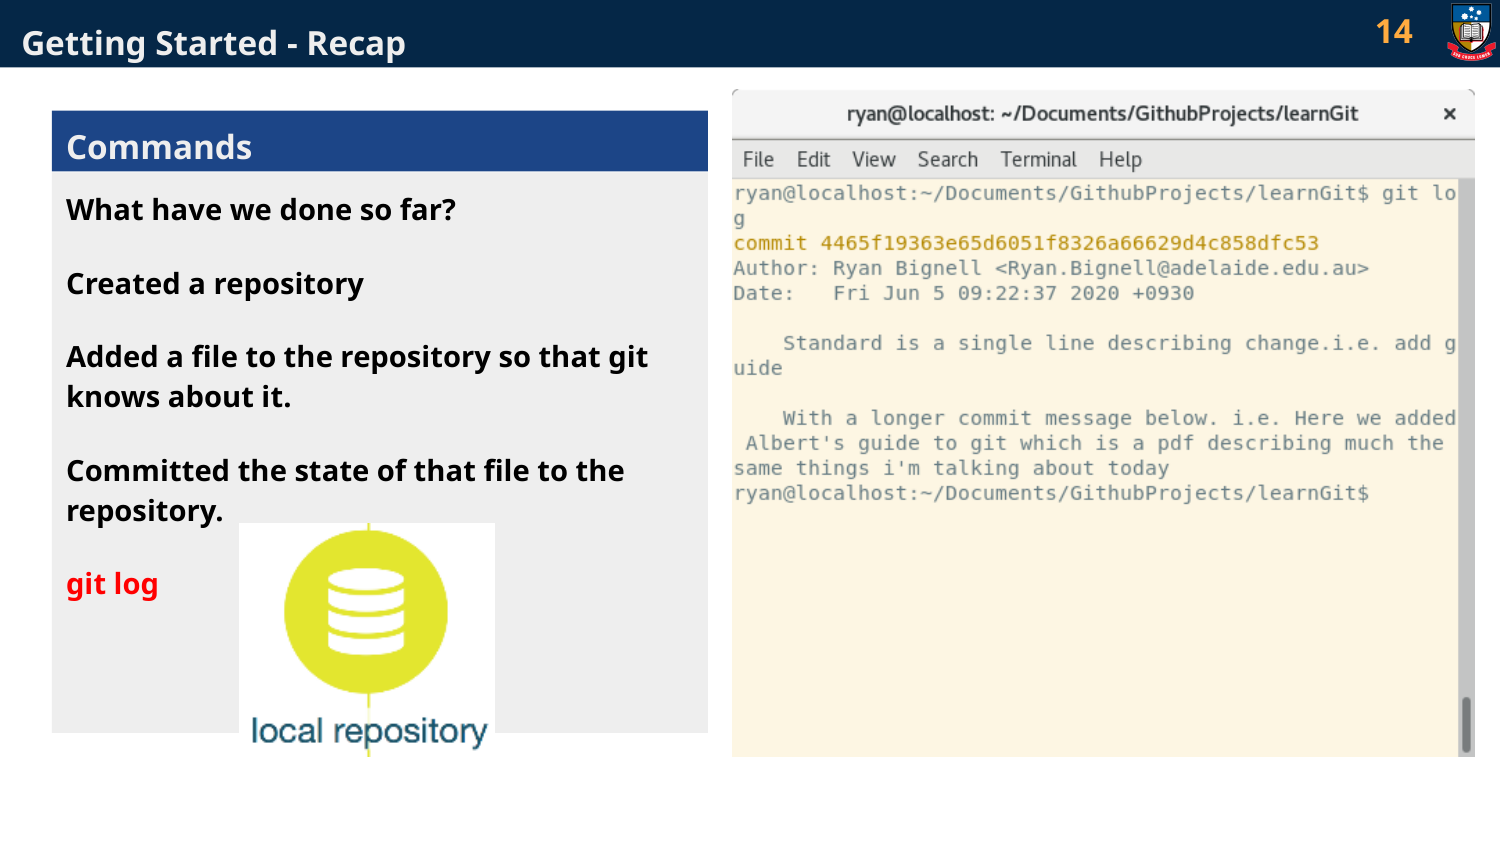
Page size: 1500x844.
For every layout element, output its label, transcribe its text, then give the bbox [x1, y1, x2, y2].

slide_number <number> [1338, 0, 1428, 65]
picture [239, 523, 495, 757]
title Commands [51, 110, 708, 171]
picture [1446, 1, 1497, 63]
subtitle Getting Started - Recap [6, 1, 728, 63]
picture [732, 89, 1475, 757]
list What have we done so far? Created a repository Added a file to the repository so that git knows about it. Committed the state of that file to the repository. git log [51, 171, 708, 672]
